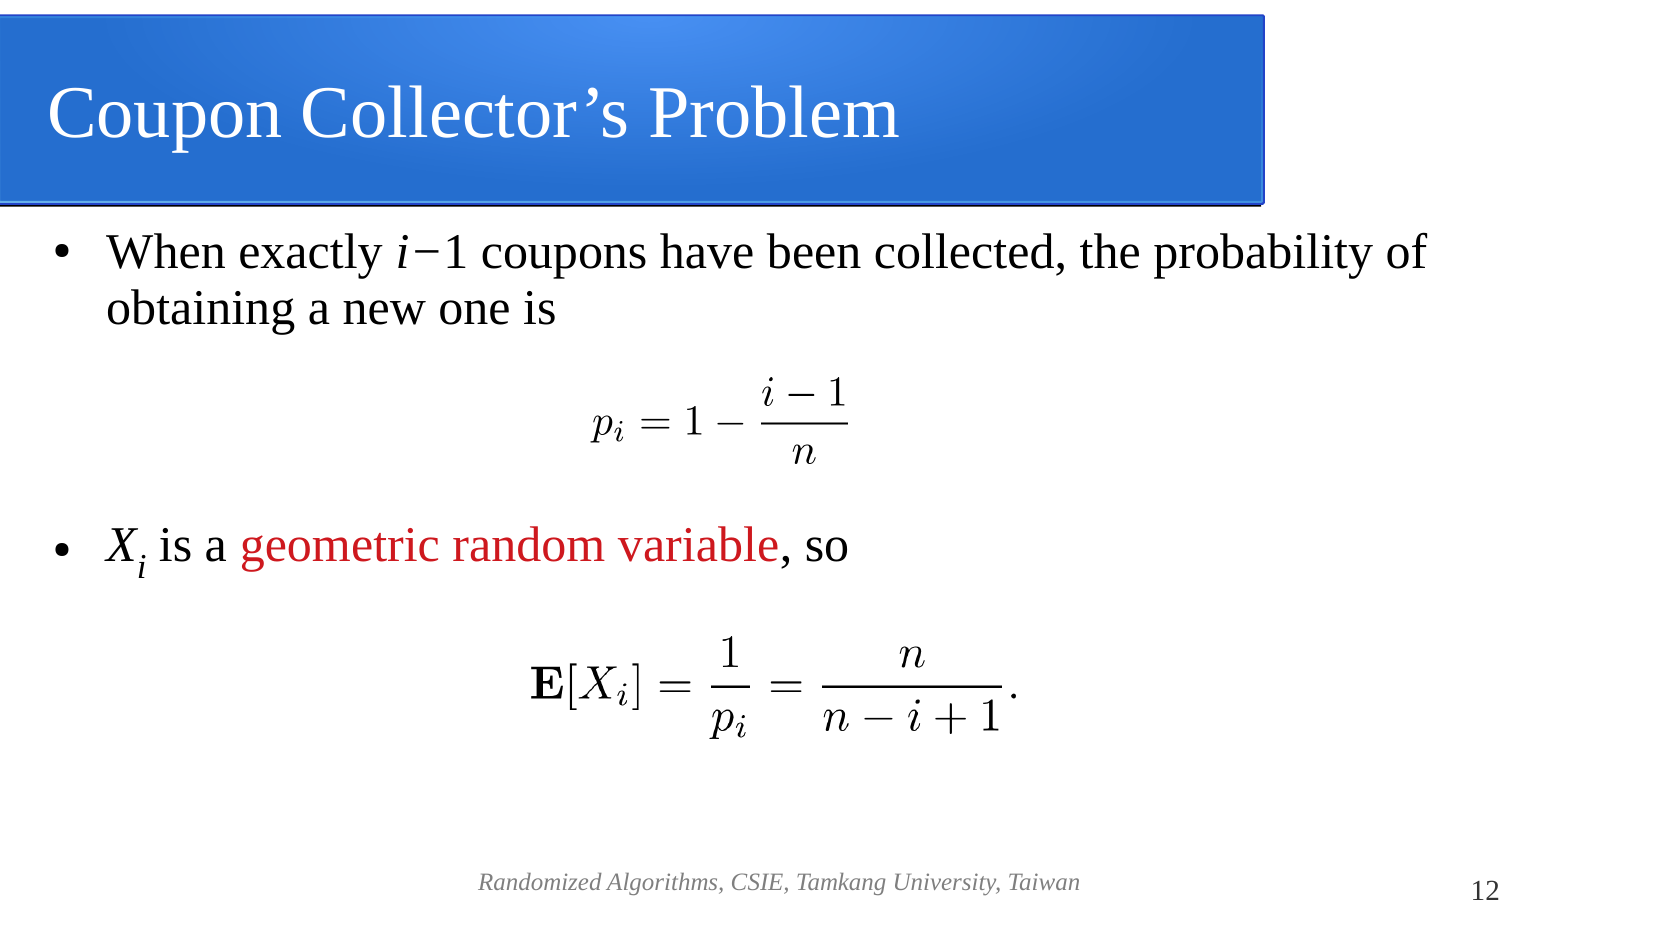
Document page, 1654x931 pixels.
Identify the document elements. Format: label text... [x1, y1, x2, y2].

list When exactly i−1 coupons have been collected, the probability of obtaining a new one is Xi is a geometric random variable, so [35, 224, 1524, 764]
picture [531, 636, 1016, 739]
picture [590, 377, 848, 464]
title Coupon Collector’s Problem [47, 35, 1199, 189]
